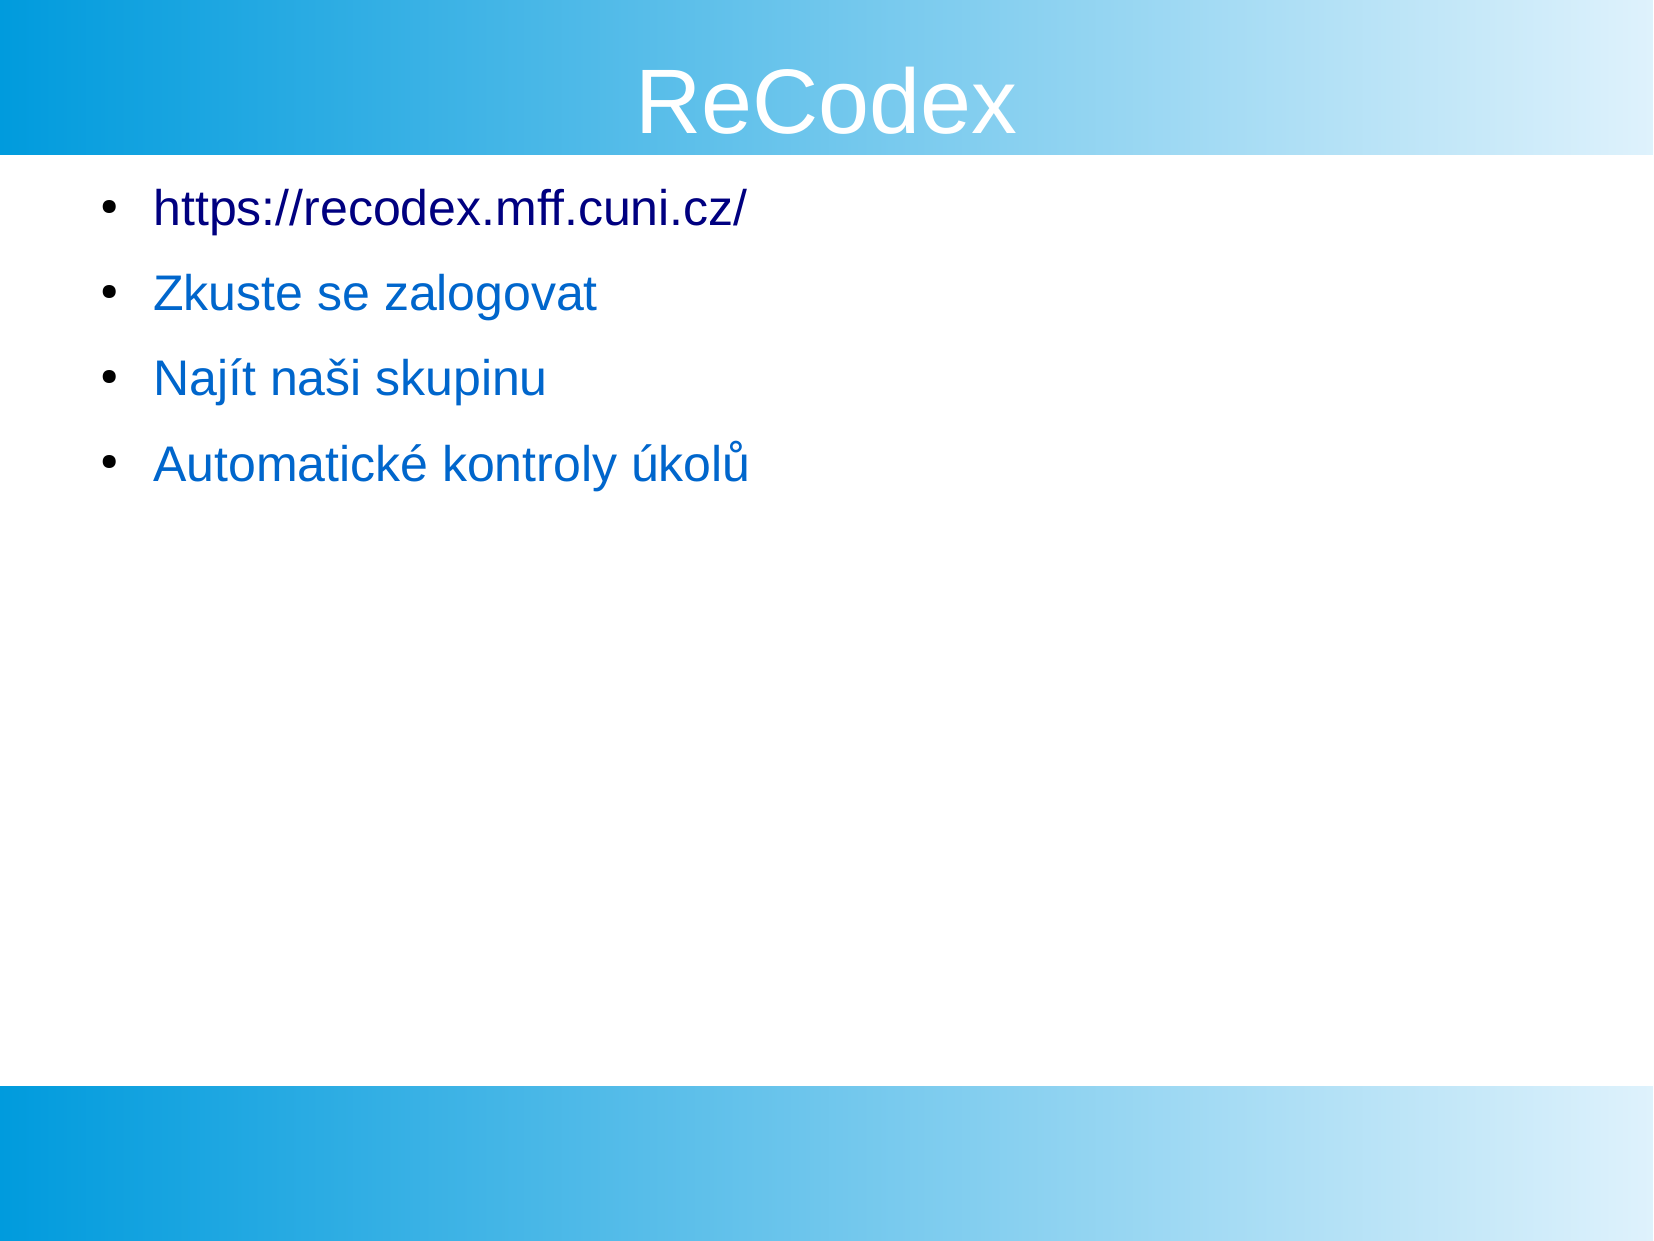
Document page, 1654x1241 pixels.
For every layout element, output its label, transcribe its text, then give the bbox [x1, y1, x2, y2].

title ReCodex [82, 49, 1571, 155]
list https://recodex.mff.cuni.cz/ Zkuste se zalogovat Najít naši skupinu Automatické kontroly úkolů [82, 180, 1571, 1010]
